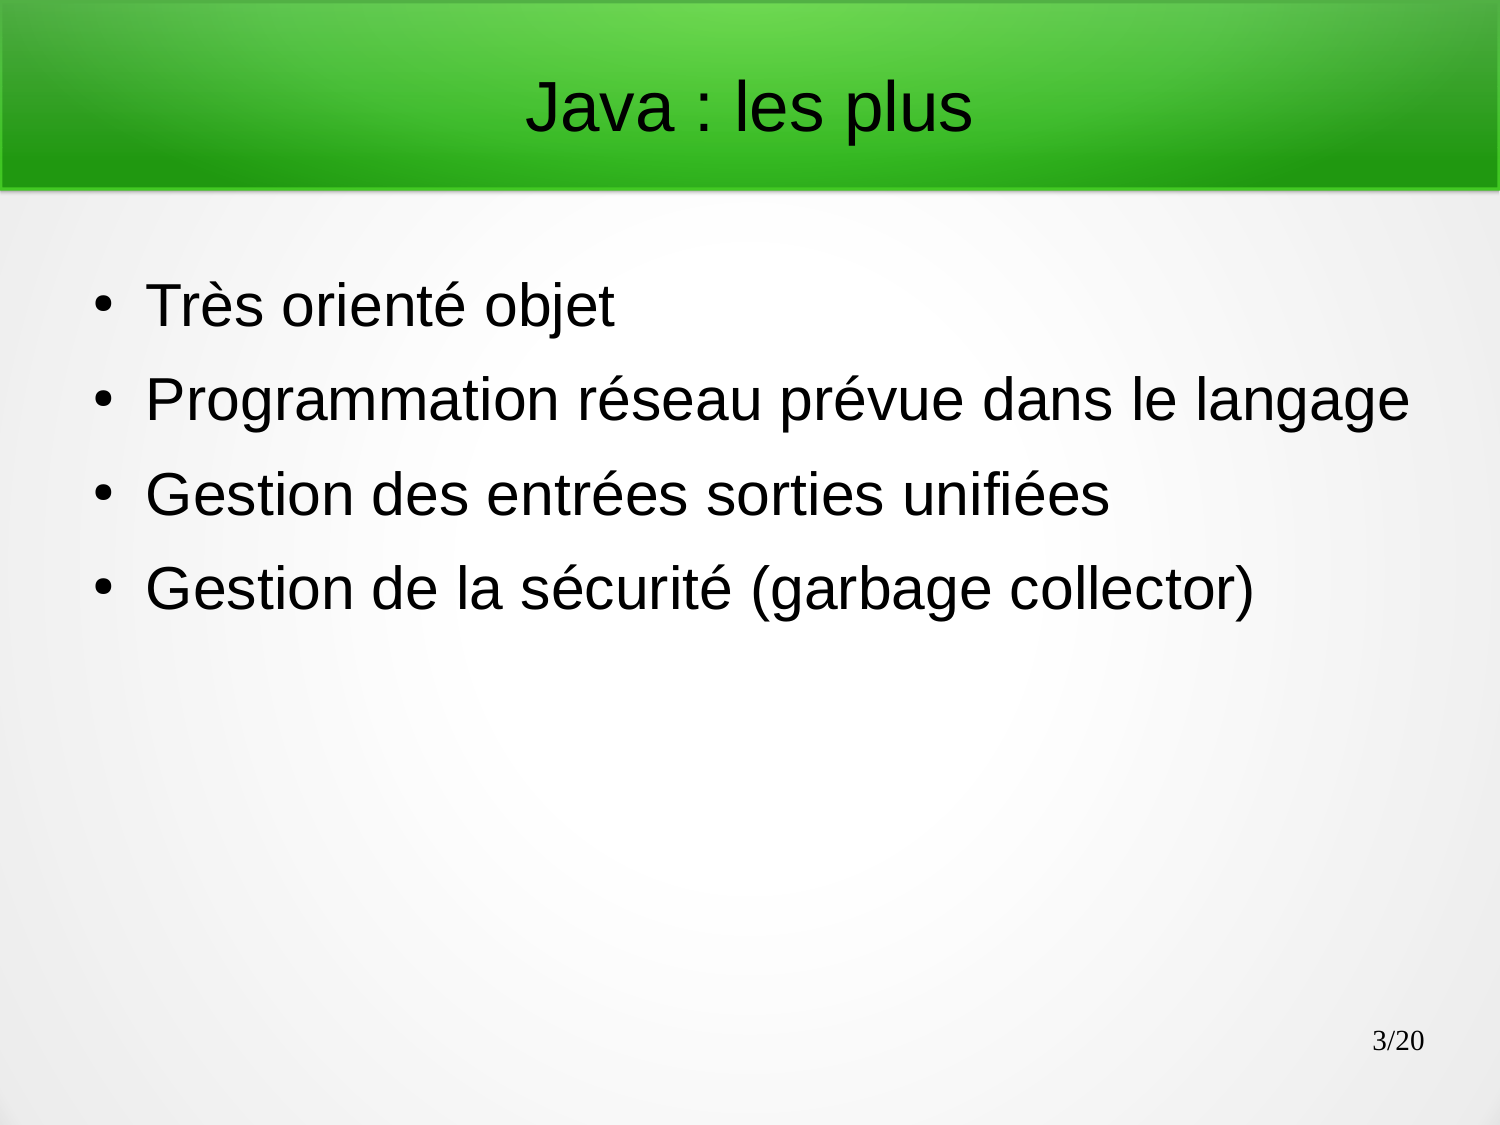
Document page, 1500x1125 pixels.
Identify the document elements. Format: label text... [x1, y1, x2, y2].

title Java : les plus [75, 42, 1426, 172]
list Très orienté objet Programmation réseau prévue dans le langage Gestion des entrées sorties unifiées Gestion de la sécurité (garbage collector) [75, 271, 1426, 924]
